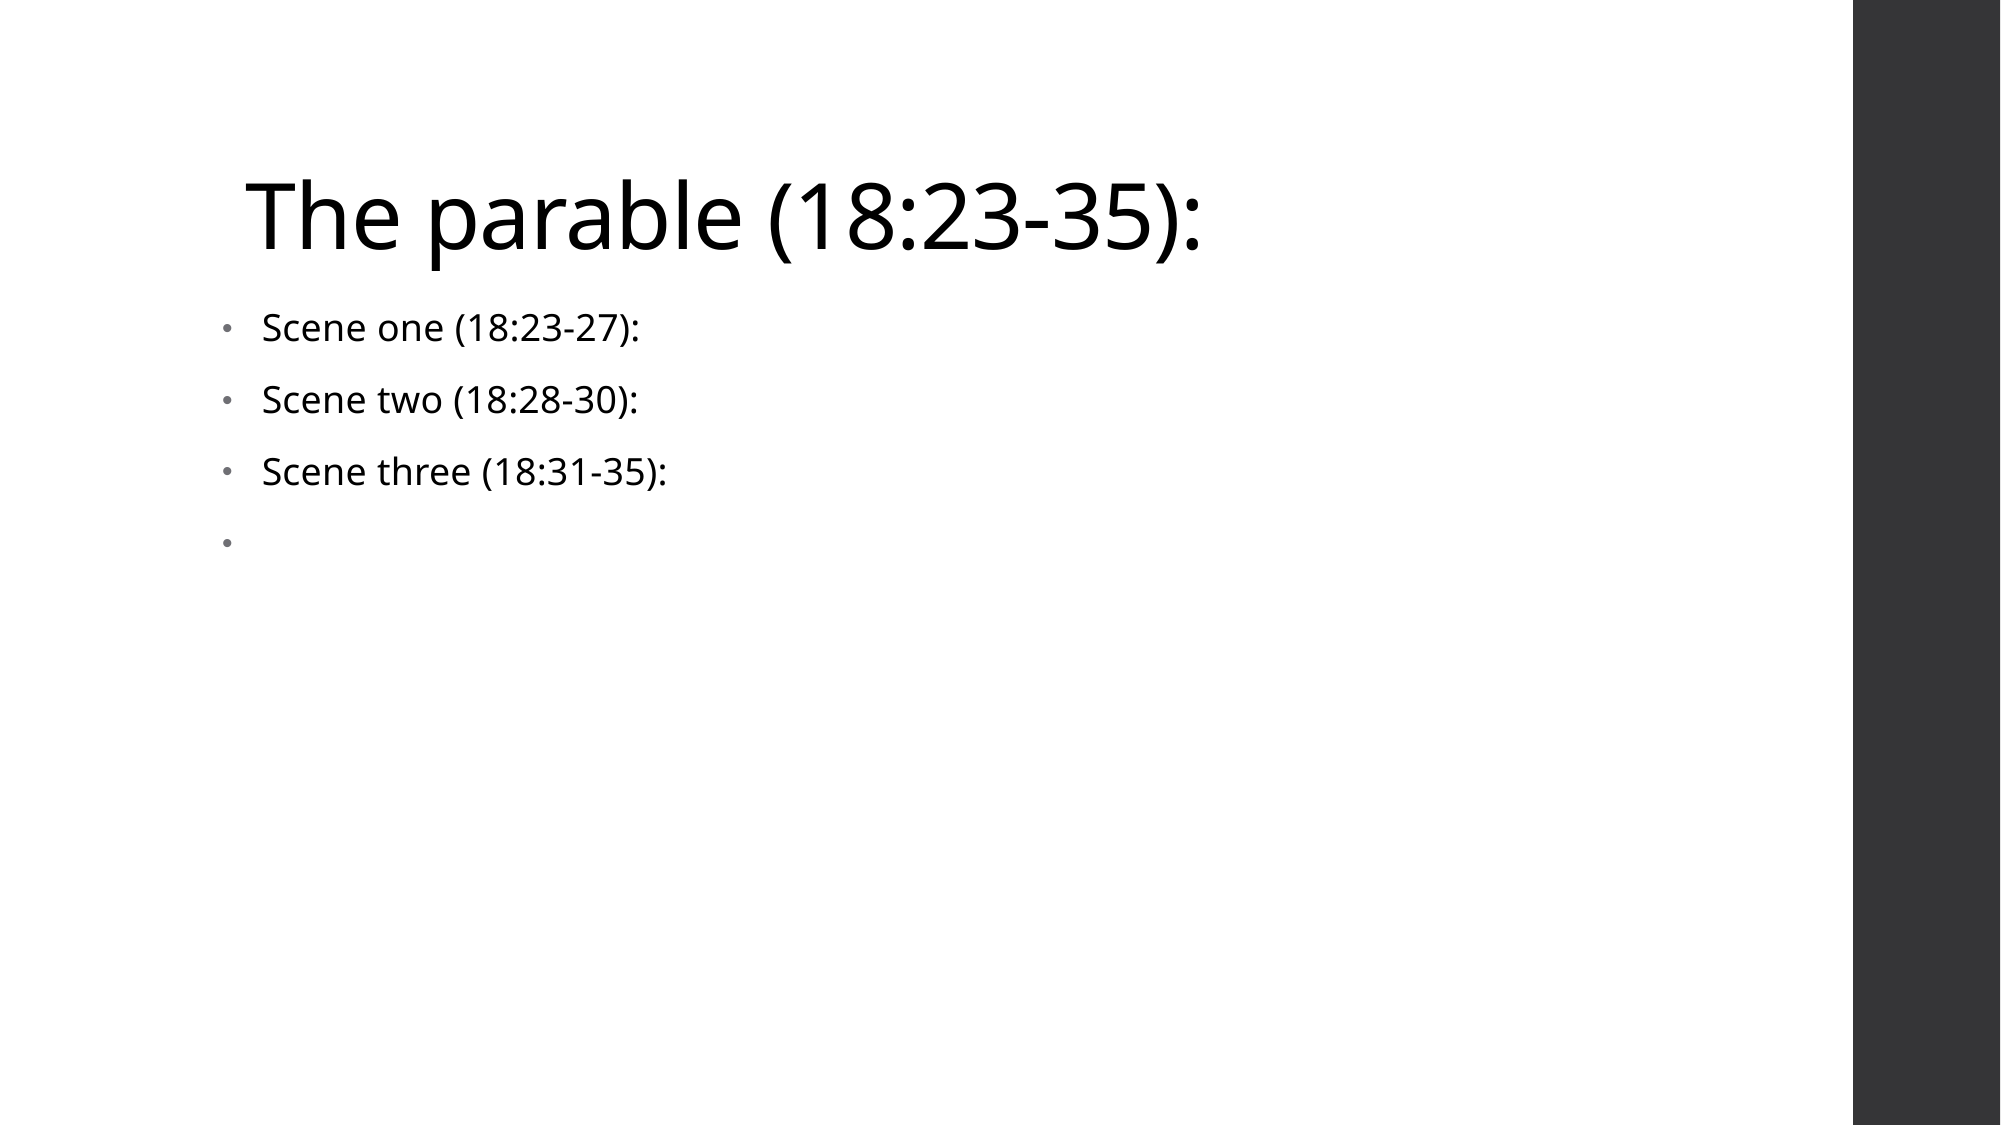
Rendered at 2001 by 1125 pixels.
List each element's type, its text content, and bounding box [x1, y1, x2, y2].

title The parable (18:23-35): [206, 60, 1797, 278]
list Scene one (18:23-27): Scene two (18:28-30): Scene three (18:31-35): [206, 299, 1617, 1014]
